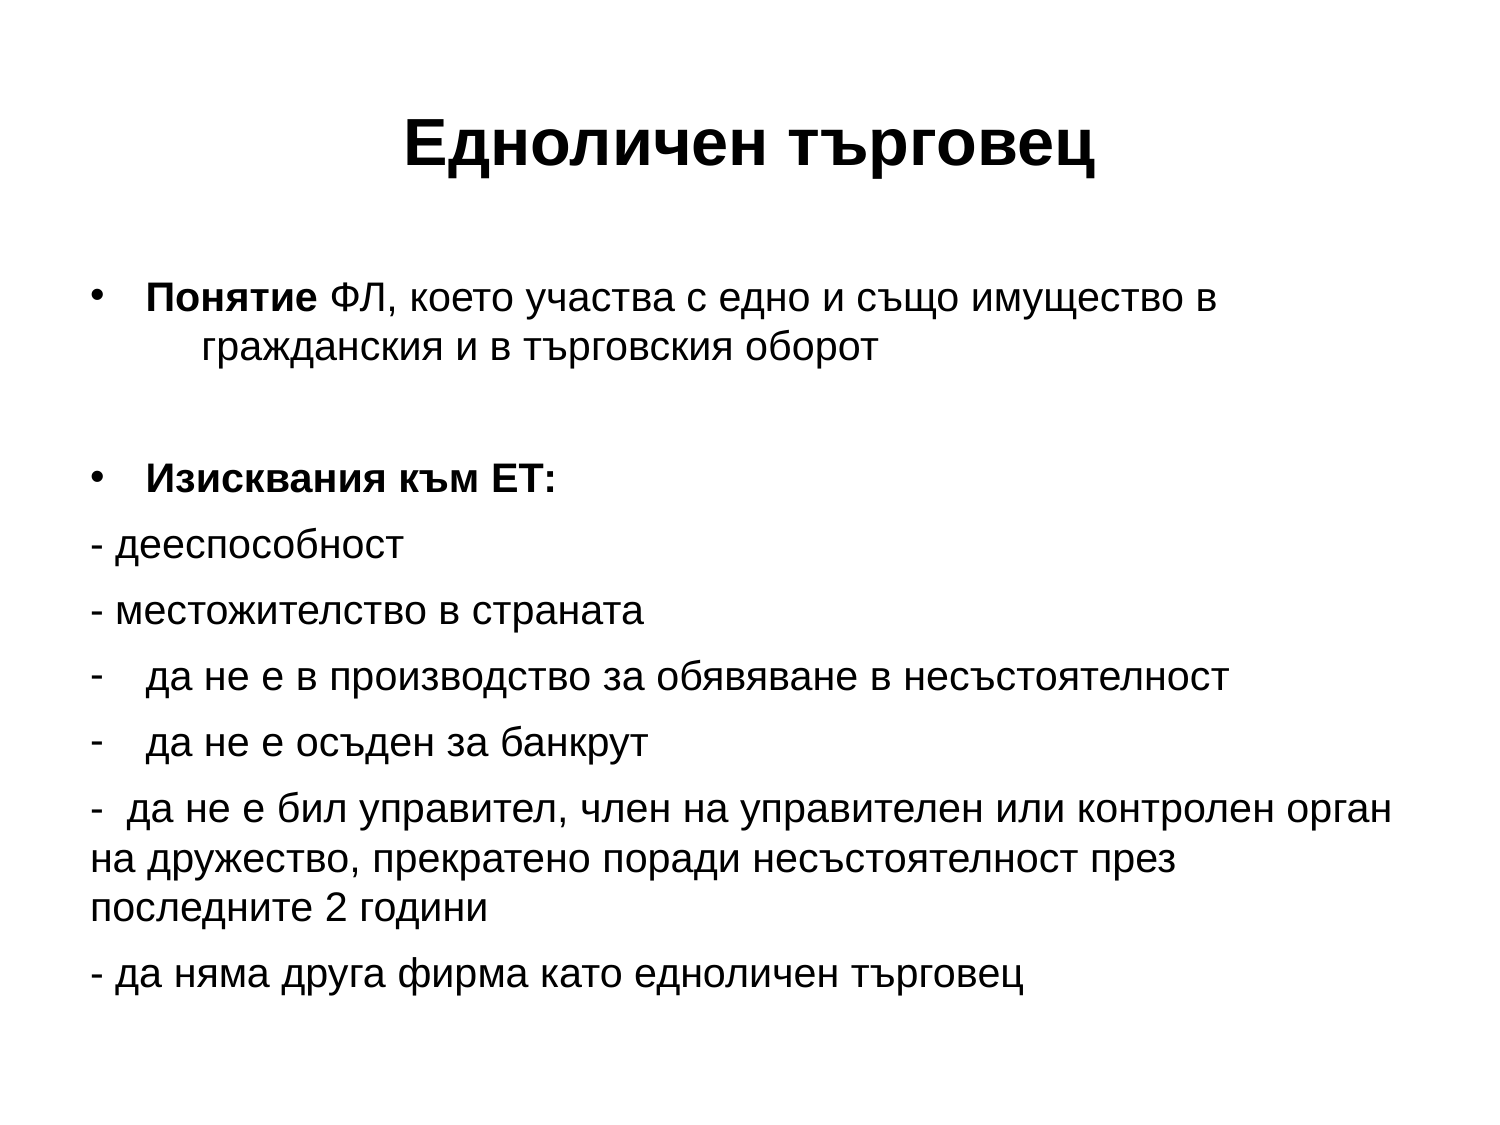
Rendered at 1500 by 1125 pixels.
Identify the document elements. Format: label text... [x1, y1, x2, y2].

title Едноличен търговец [75, 45, 1426, 233]
list Понятие ФЛ, което участва с едно и също имущество в гражданския и в търговския оборот Изисквания към ЕТ: - дееспособност - местожителство в страната да не е в производство за обявяване в несъстоятелност да не е осъден за банкрут - да не е бил управител, член на управителен или контролен орган на дружество, прекратено поради несъстоятелност през последните 2 години - да няма друга фирма като едноличен търговец [75, 262, 1426, 1005]
